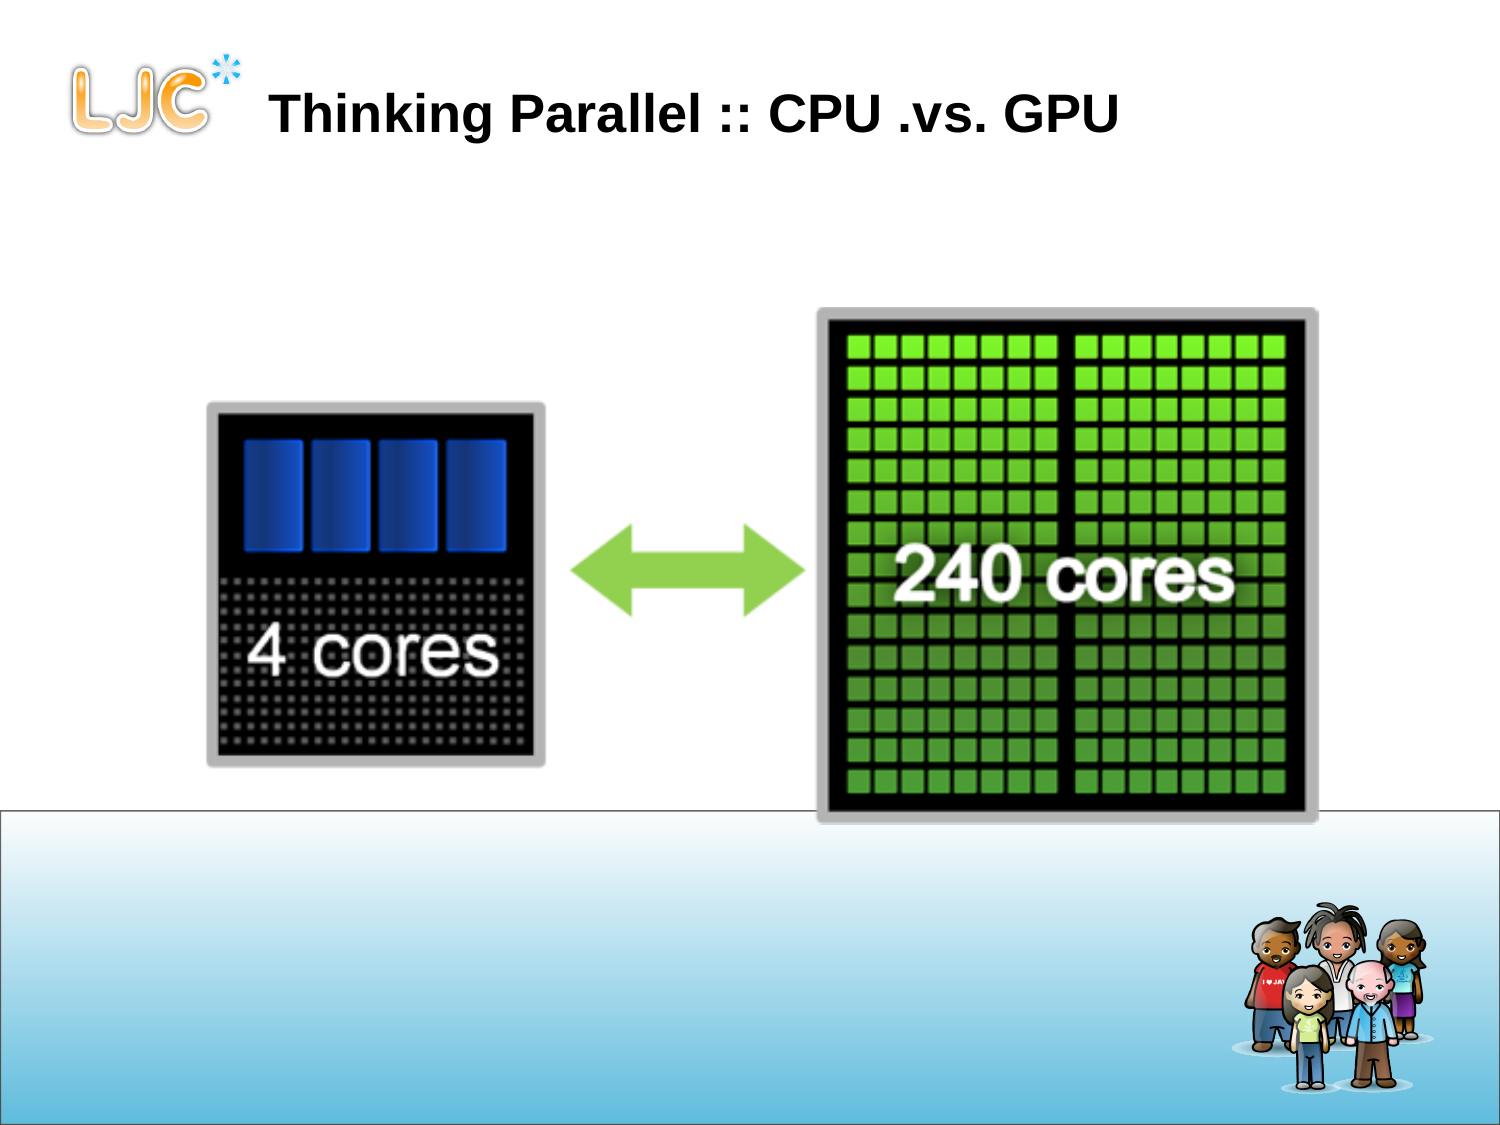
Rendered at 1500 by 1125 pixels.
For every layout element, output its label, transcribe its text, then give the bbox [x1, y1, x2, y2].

picture [1220, 892, 1458, 1100]
picture [169, 307, 1345, 825]
picture [53, 43, 254, 143]
title Thinking Parallel :: CPU .vs. GPU [253, 45, 1425, 176]
